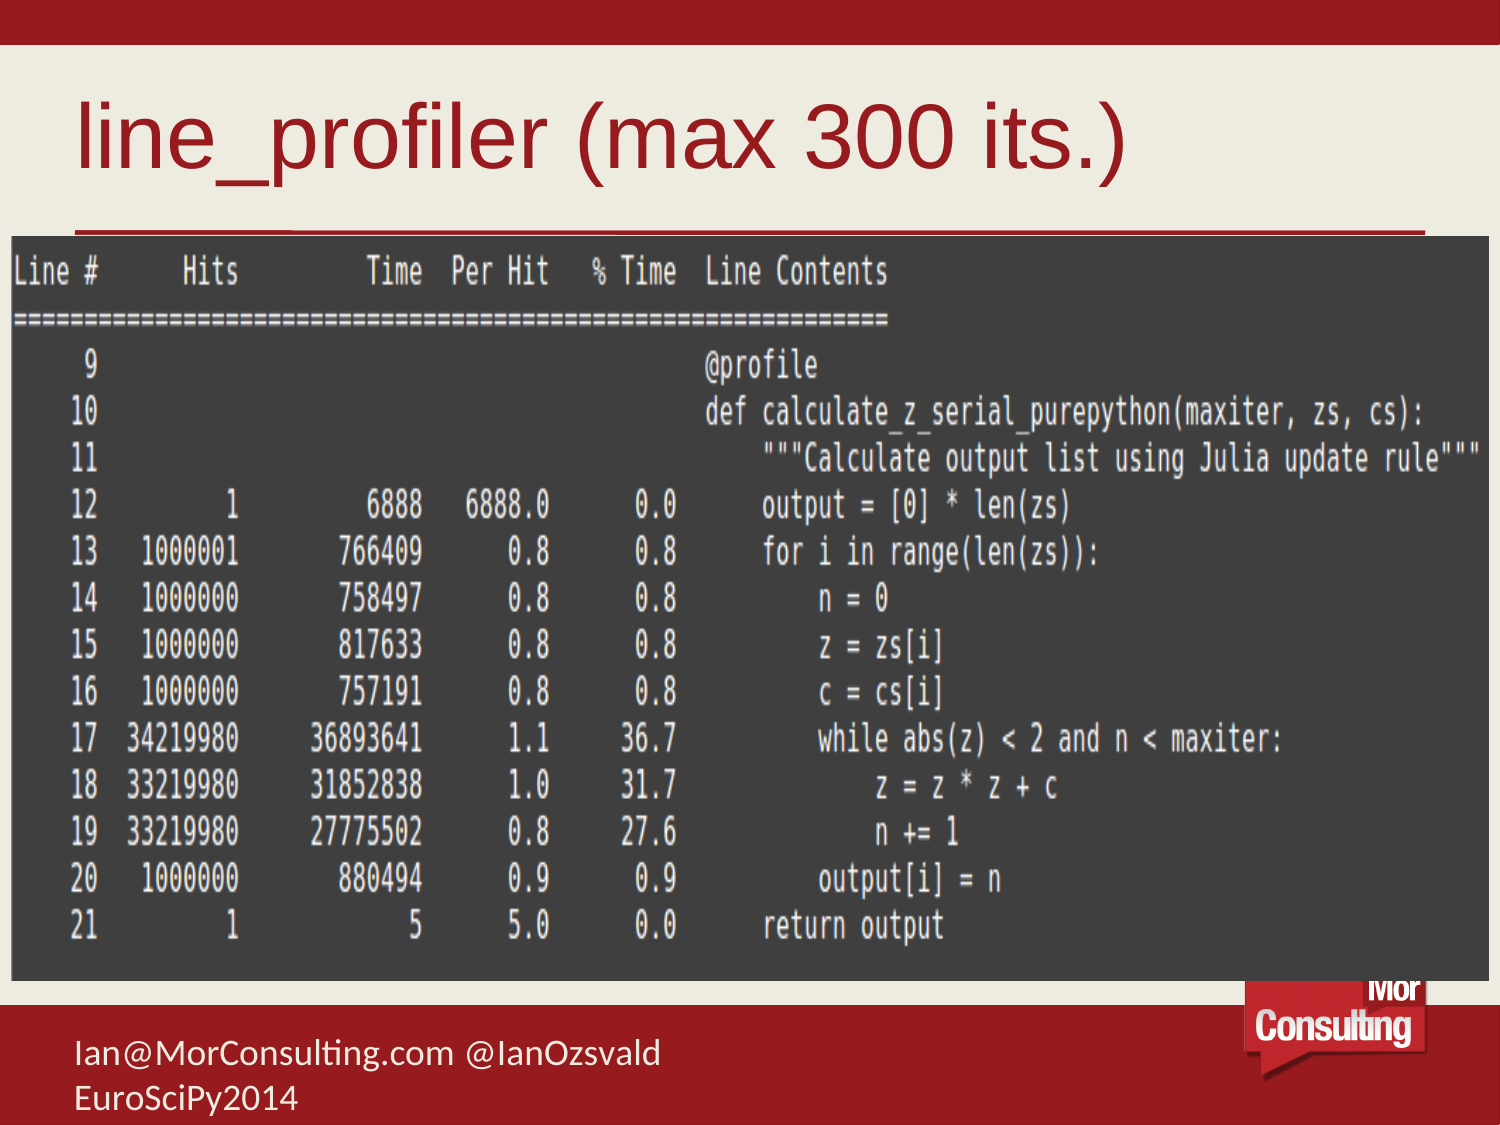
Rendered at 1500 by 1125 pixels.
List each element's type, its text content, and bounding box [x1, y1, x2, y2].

title line_profiler (max 300 its.) [74, 44, 1425, 232]
picture [11, 236, 1489, 1089]
